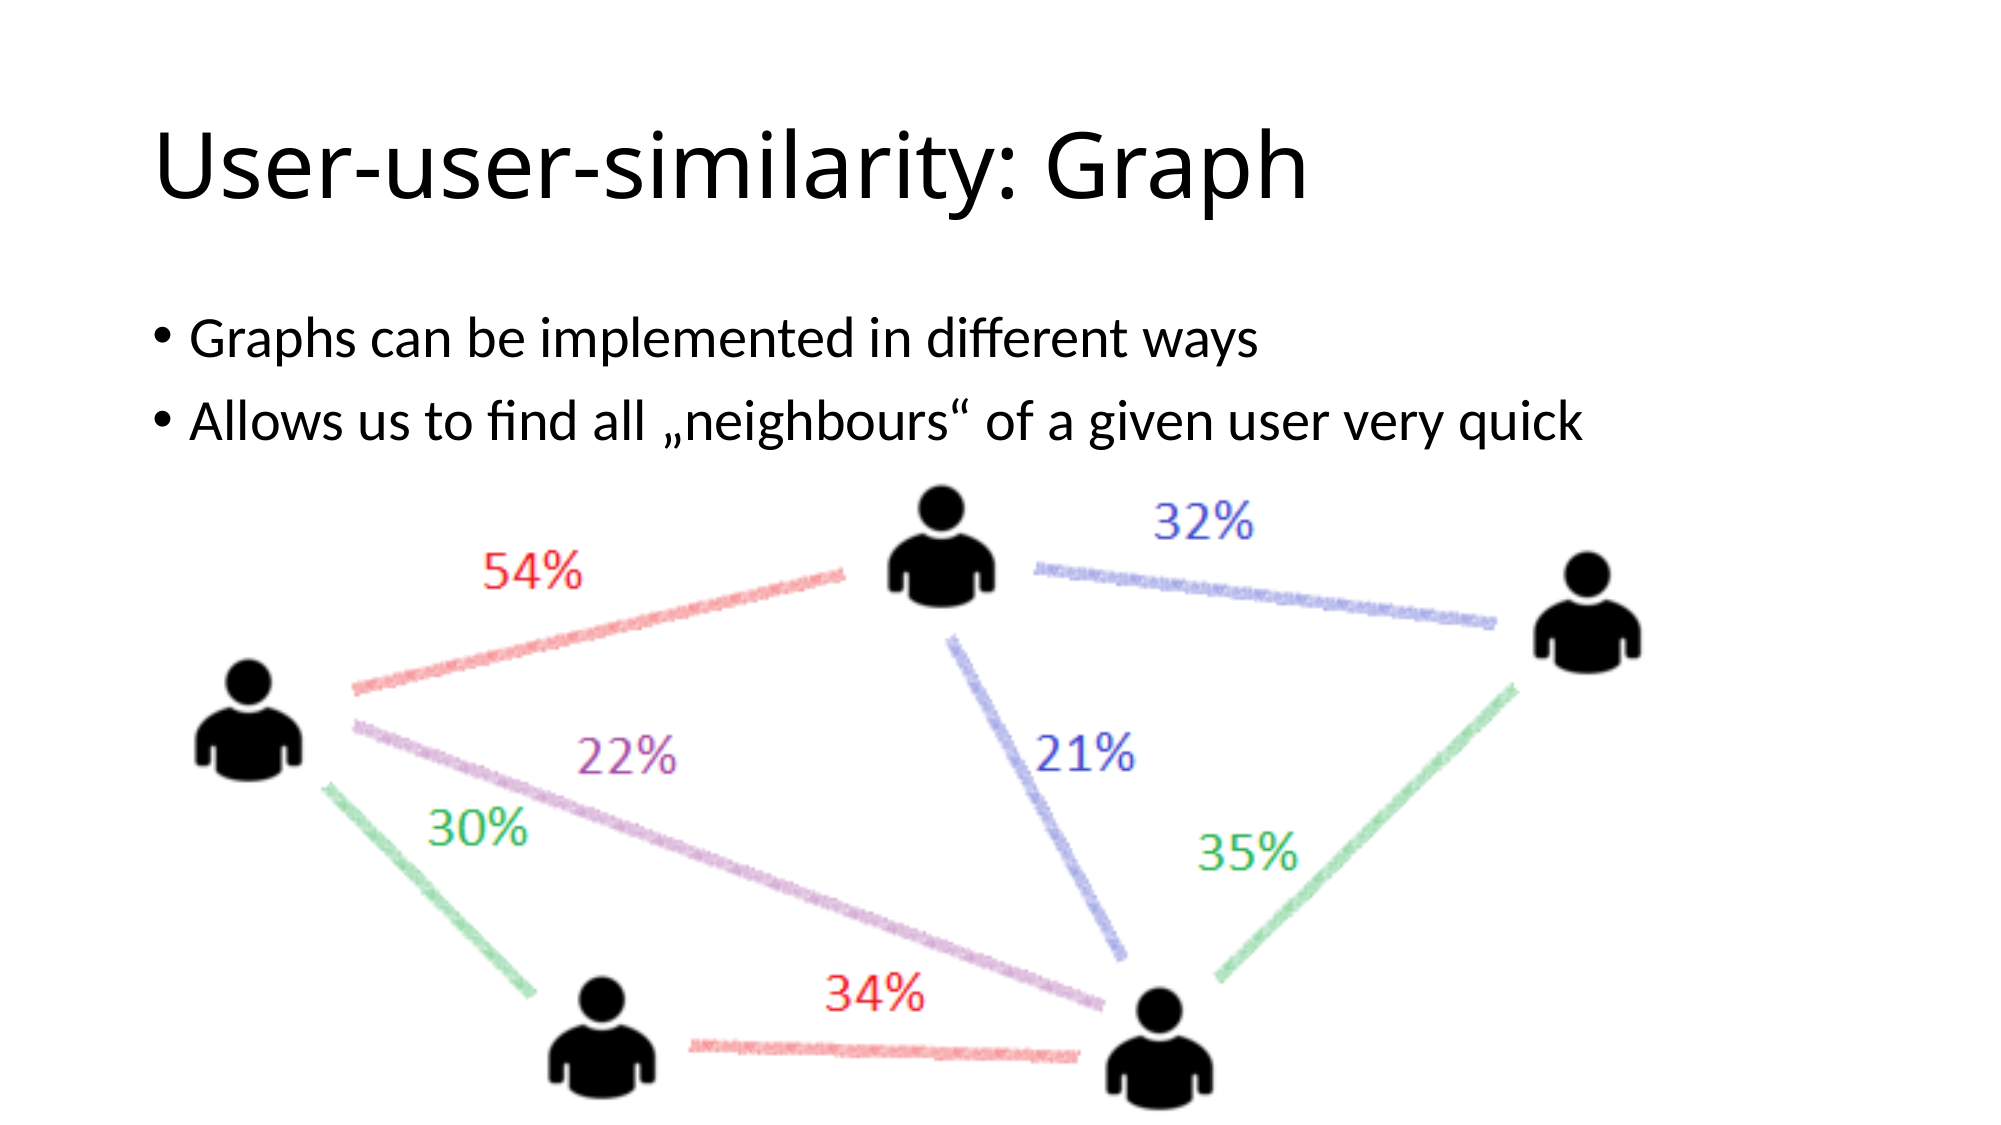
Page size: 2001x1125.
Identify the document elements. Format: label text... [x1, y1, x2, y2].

title User-user-similarity: Graph [137, 59, 1863, 278]
list Graphs can be implemented in different ways Allows us to find all „neighbours“ of a given user very quick [137, 299, 1863, 1014]
picture [187, 471, 1650, 1125]
